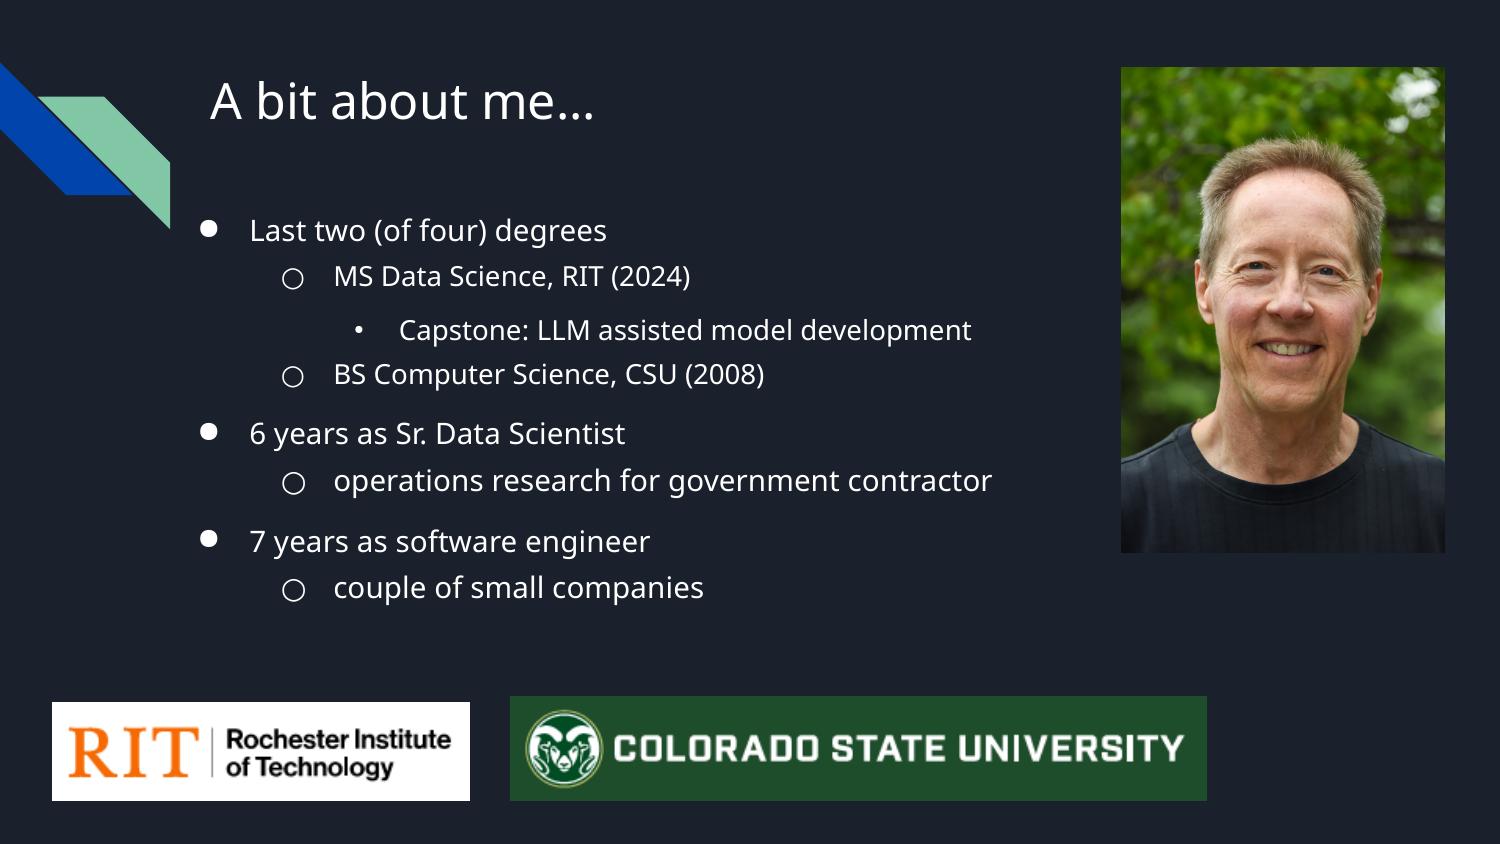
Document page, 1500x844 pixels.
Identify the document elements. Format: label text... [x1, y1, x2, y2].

title A bit about me... [195, 51, 1351, 188]
picture [1121, 67, 1445, 553]
picture [510, 696, 1207, 801]
picture [52, 702, 470, 801]
list Last two (of four) degrees MS Data Science, RIT (2024) Capstone: LLM assisted model development BS Computer Science, CSU (2008) 6 years as Sr. Data Scientist operations research for government contractor 7 years as software engineer couple of small companies [182, 189, 1105, 624]
